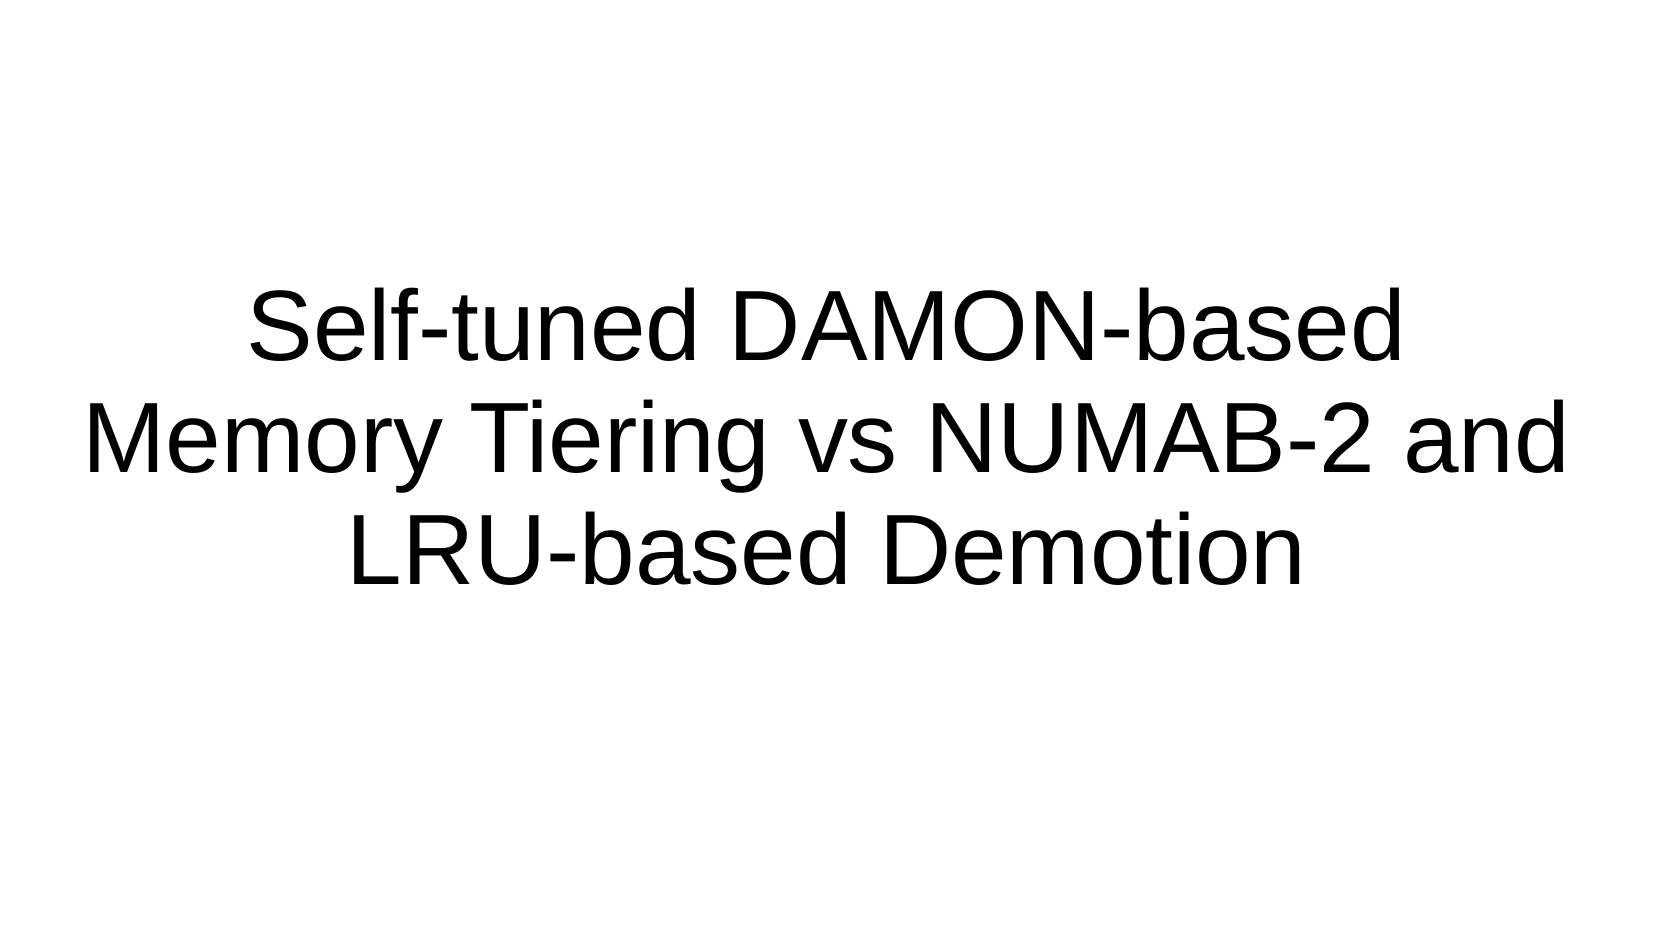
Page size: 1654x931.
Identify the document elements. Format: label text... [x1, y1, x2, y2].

text_box Self-tuned DAMON-based Memory Tiering vs NUMAB-2 and LRU-based Demotion [82, 108, 1571, 767]
